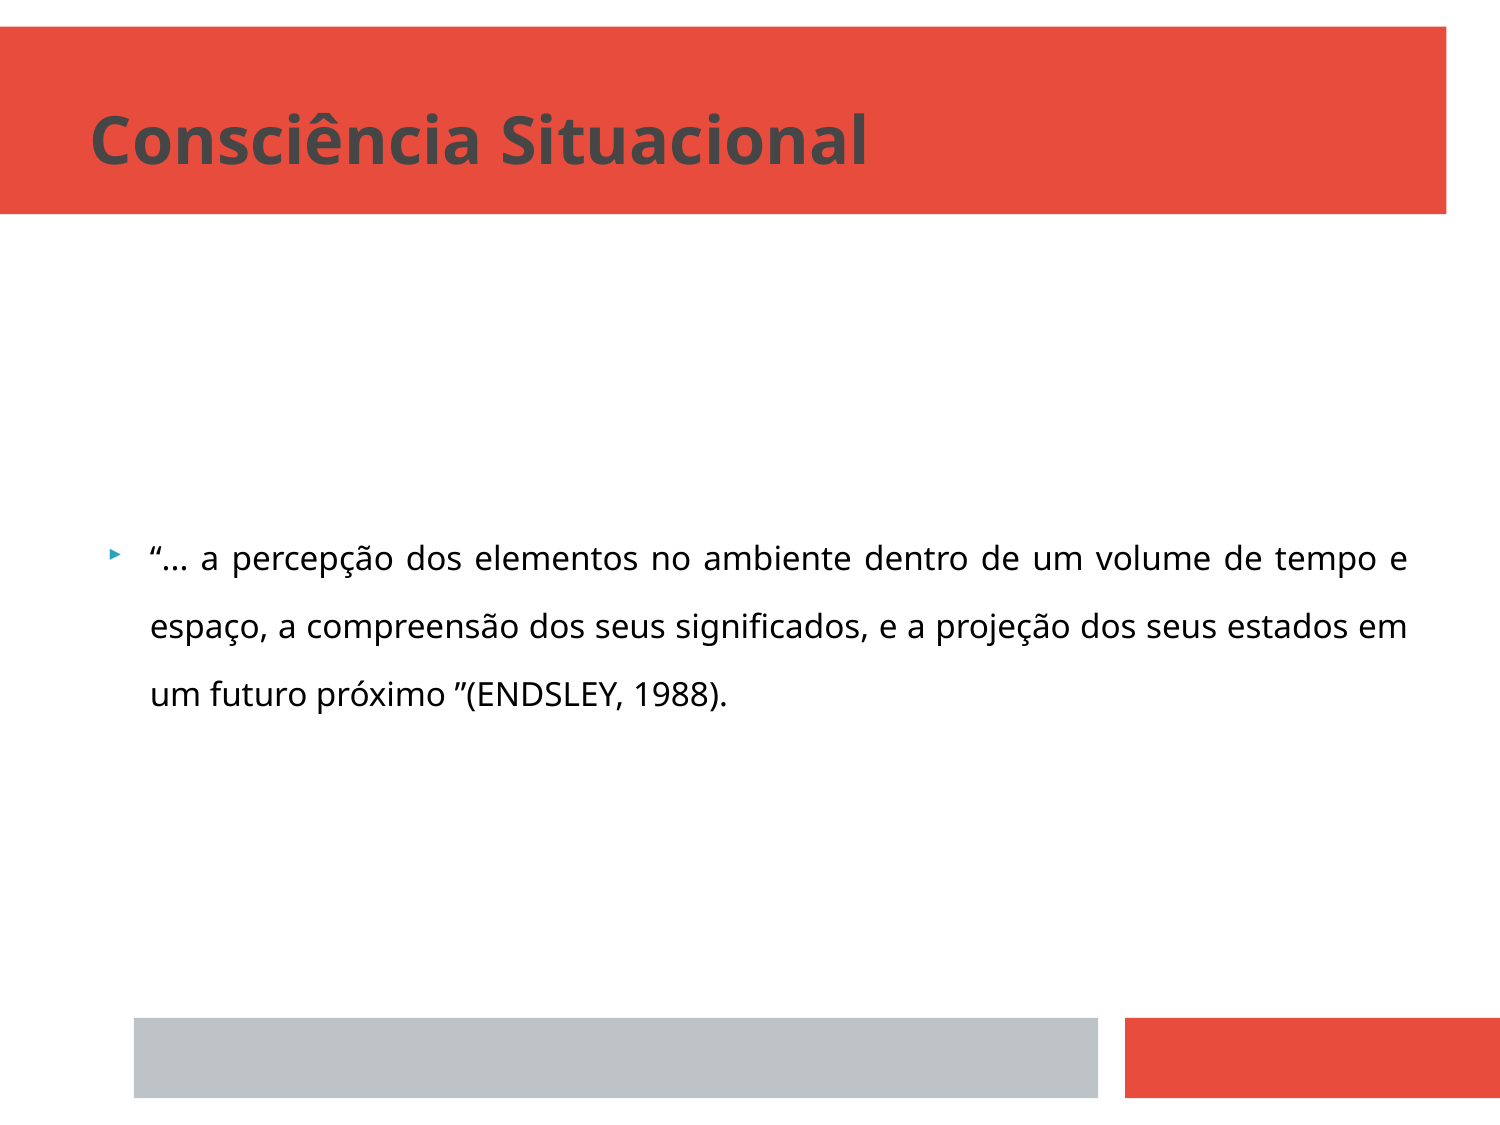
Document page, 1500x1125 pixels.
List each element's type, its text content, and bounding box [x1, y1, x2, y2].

list “... a percepção dos elementos no ambiente dentro de um volume de tempo e espaço, a compreensão dos seus significados, e a projeção dos seus estados em um futuro próximo ”(ENDSLEY, 1988). [75, 243, 1425, 986]
title Consciência Situacional [75, 45, 1425, 233]
